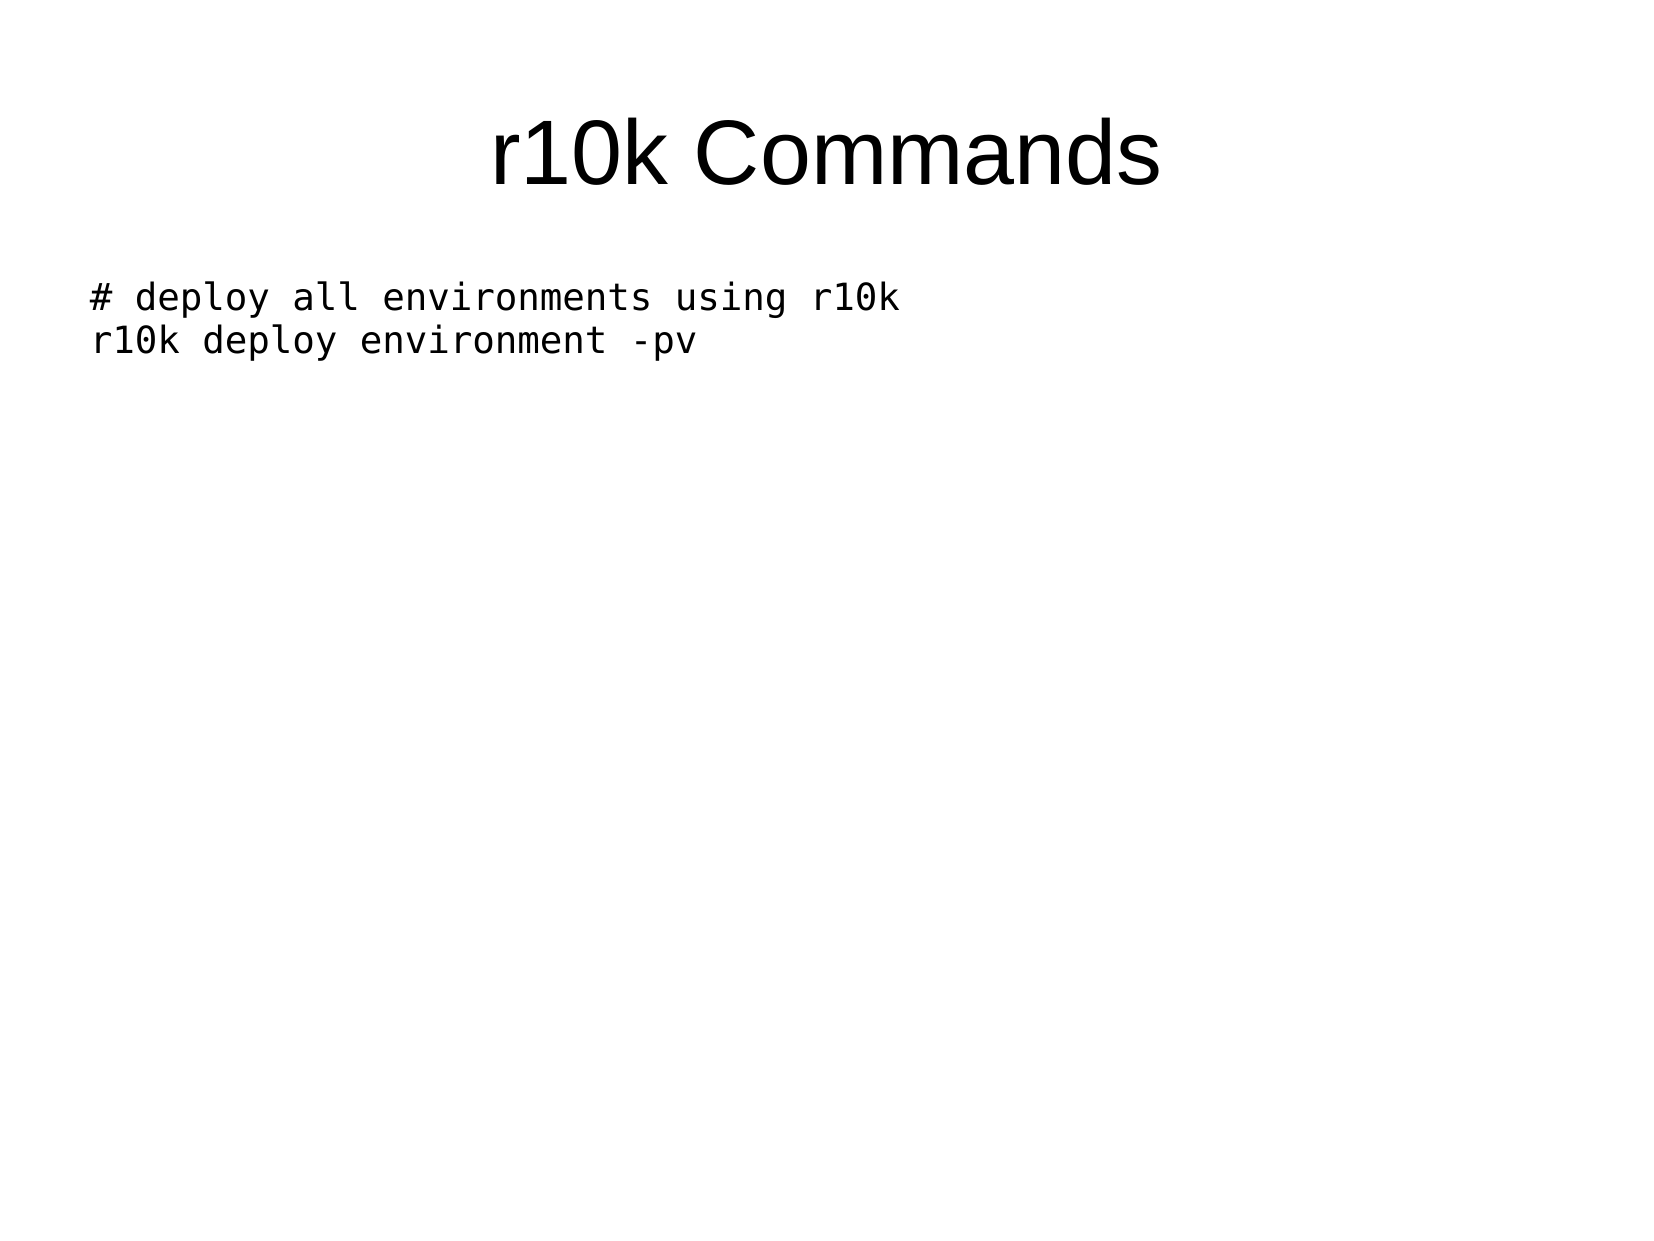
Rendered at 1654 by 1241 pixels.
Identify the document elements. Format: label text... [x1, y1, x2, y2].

title r10k Commands [82, 49, 1571, 257]
text_box # deploy all environments using r10k r10k deploy environment -pv [75, 268, 1576, 661]
